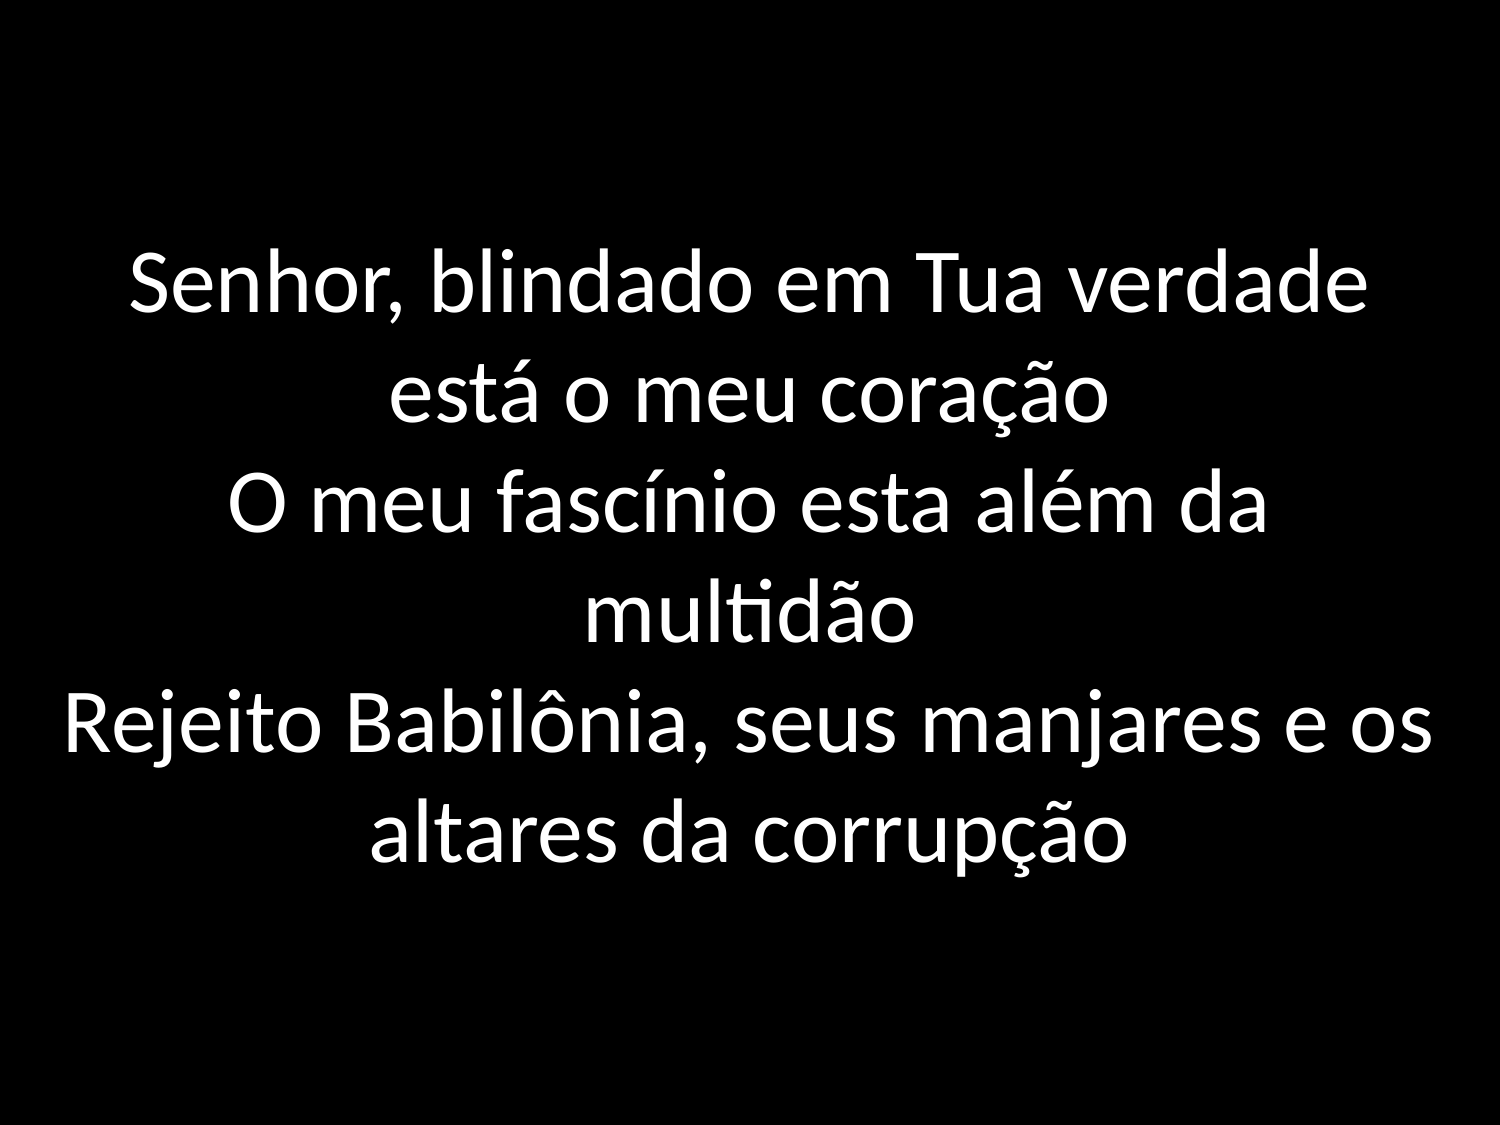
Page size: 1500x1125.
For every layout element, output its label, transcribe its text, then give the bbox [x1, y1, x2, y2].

title Senhor, blindado em Tua verdade está o meu coração O meu fascínio esta além da multidão Rejeito Babilônia, seus manjares e os altares da corrupção [46, 23, 1454, 1079]
